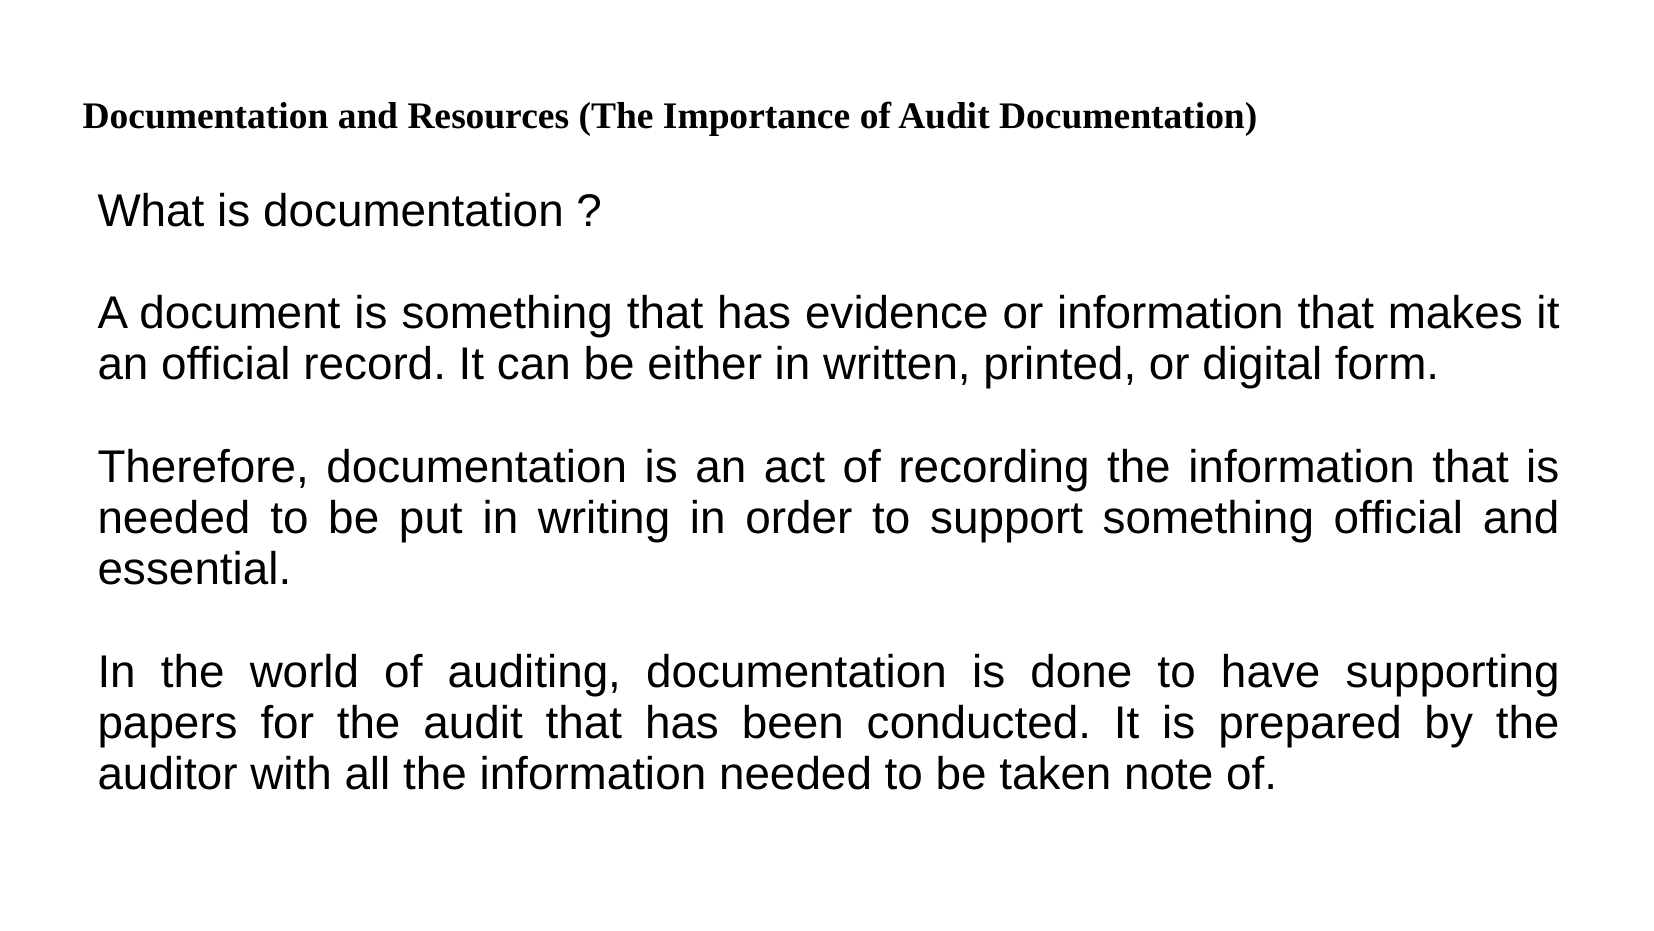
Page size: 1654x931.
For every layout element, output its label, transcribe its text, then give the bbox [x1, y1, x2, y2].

title Documentation and Resources (The Importance of Audit Documentation) [82, 67, 1477, 154]
text_box What is documentation ? A document is something that has evidence or information that makes it an official record. It can be either in written, printed, or digital form. Therefore, documentation is an act of recording the information that is needed to be put in writing in order to support something official and essential. In the world of auditing, documentation is done to have supporting papers for the audit that has been conducted. It is prepared by the auditor with all the information needed to be taken note of. [82, 177, 1583, 831]
